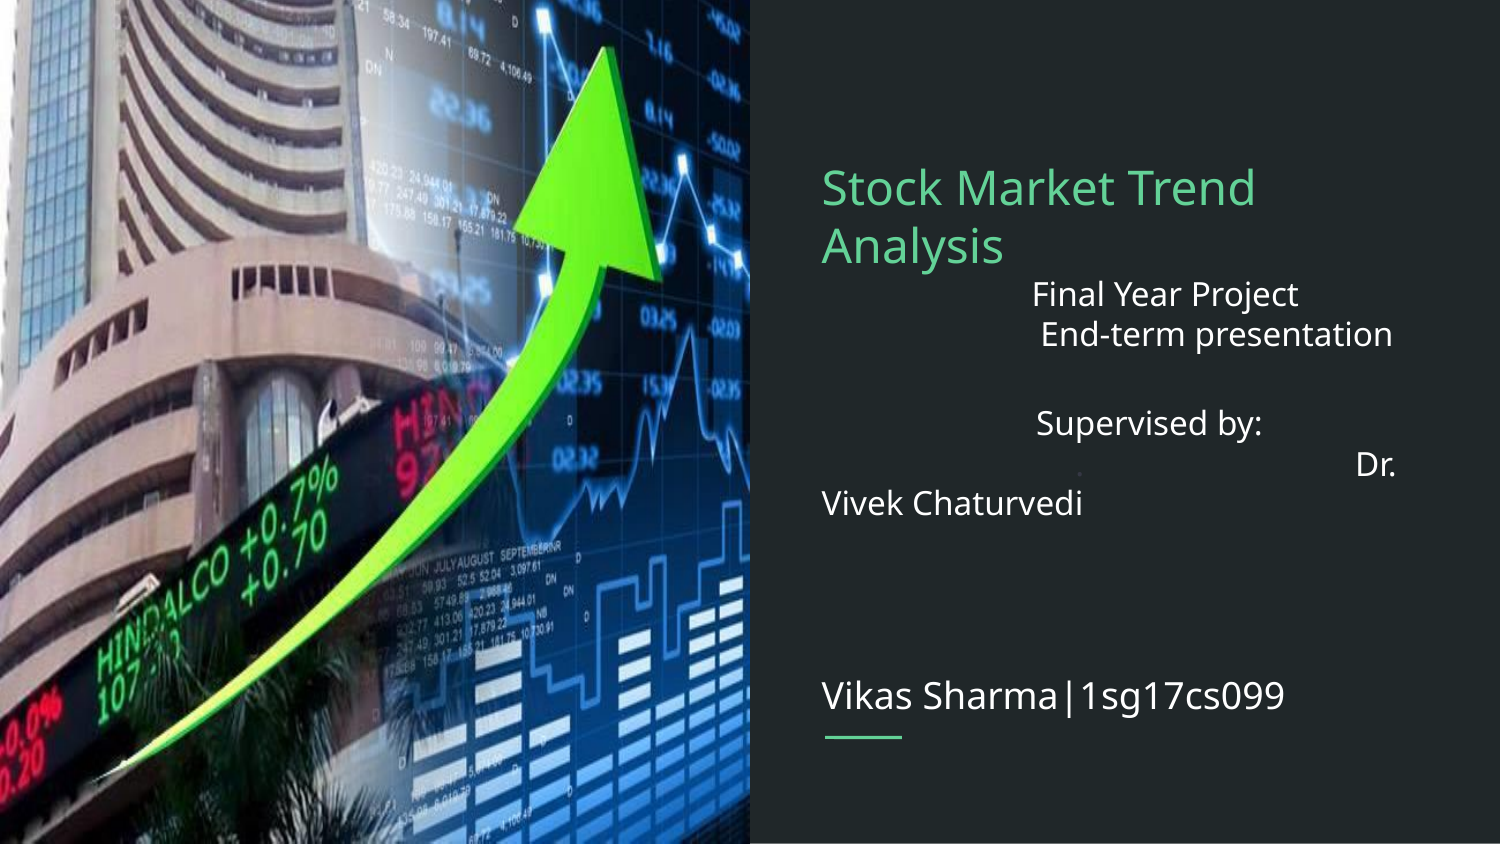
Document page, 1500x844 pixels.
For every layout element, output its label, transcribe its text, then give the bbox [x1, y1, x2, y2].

picture [0, 0, 750, 844]
list Stock Market Trend Analysis Final Year Project End-term presentation Supervised by: . Dr. Vivek Chaturvedi [806, 244, 1437, 600]
text_box Vikas Sharma|1sg17cs099 [806, 661, 1437, 727]
